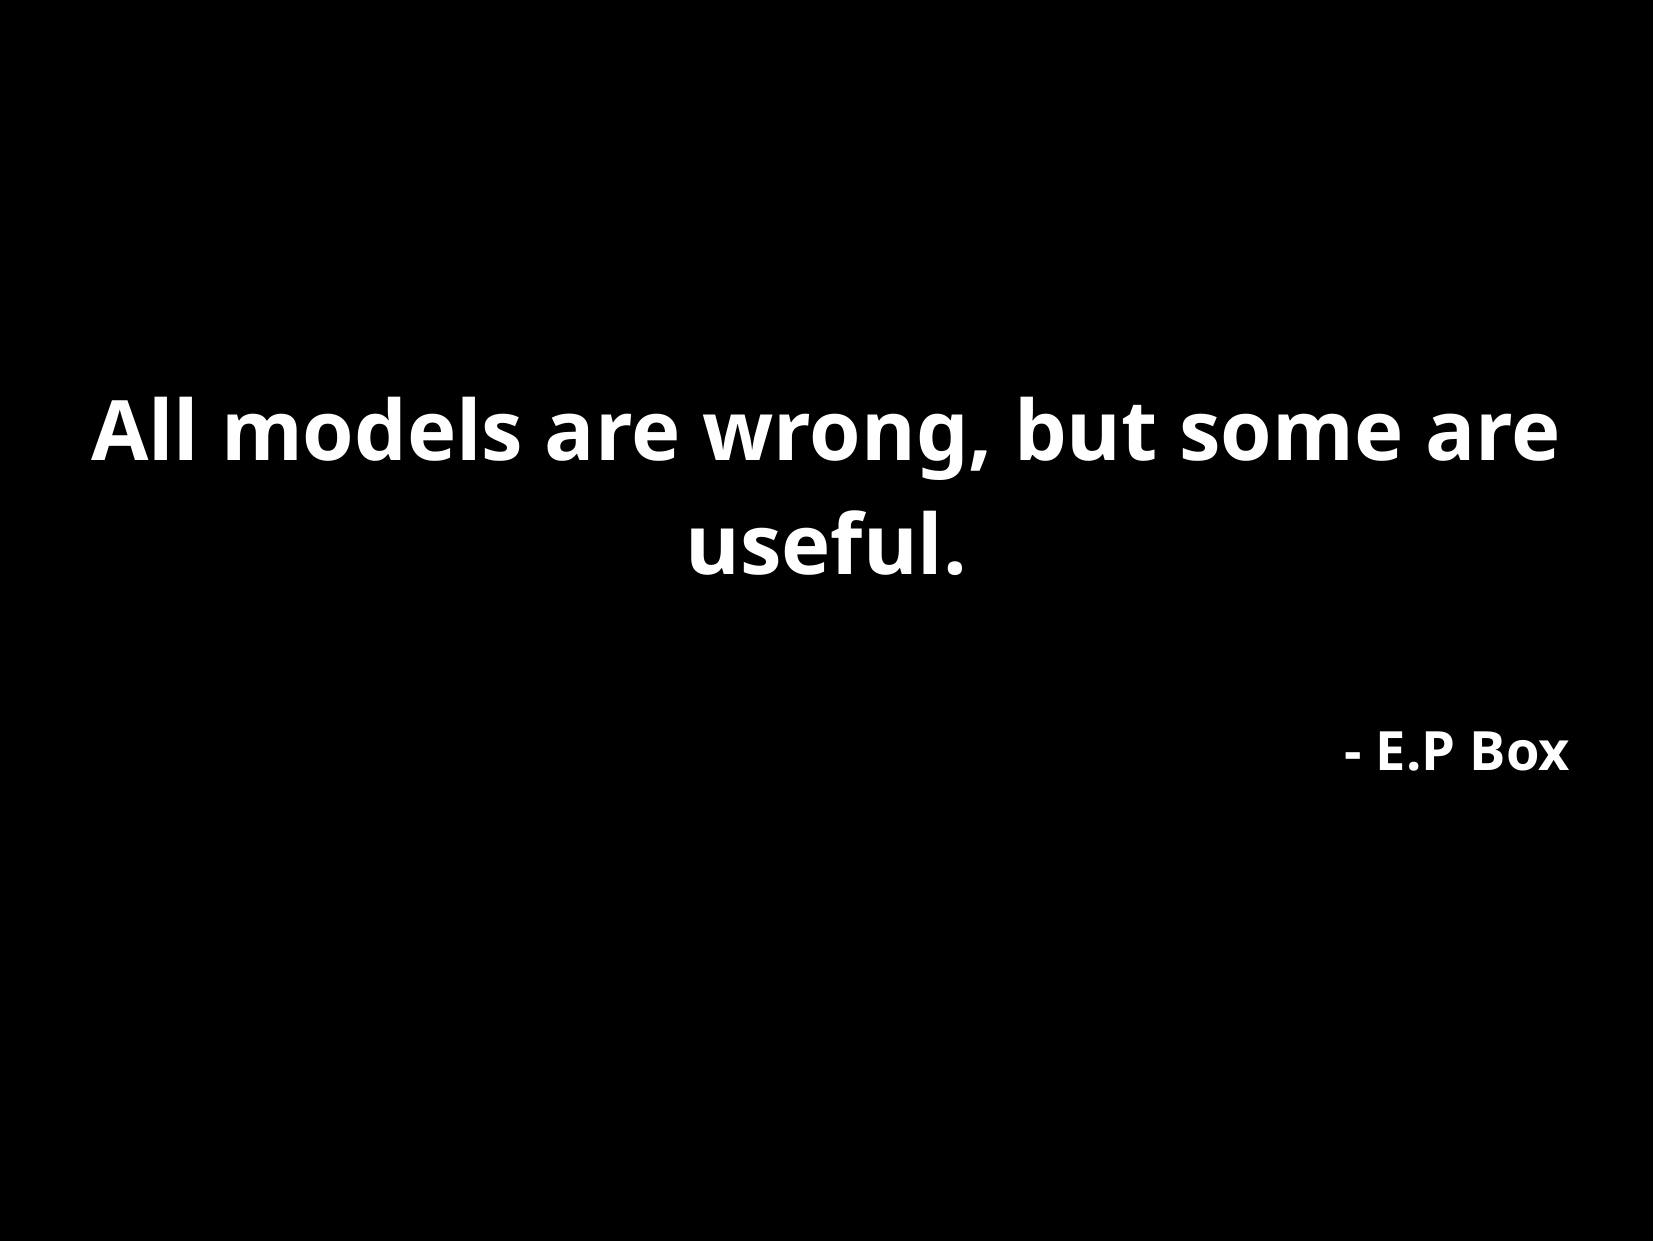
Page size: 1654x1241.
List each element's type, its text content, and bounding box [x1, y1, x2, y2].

subtitle All models are wrong, but some are useful. - E.P Box [82, 49, 1571, 1109]
